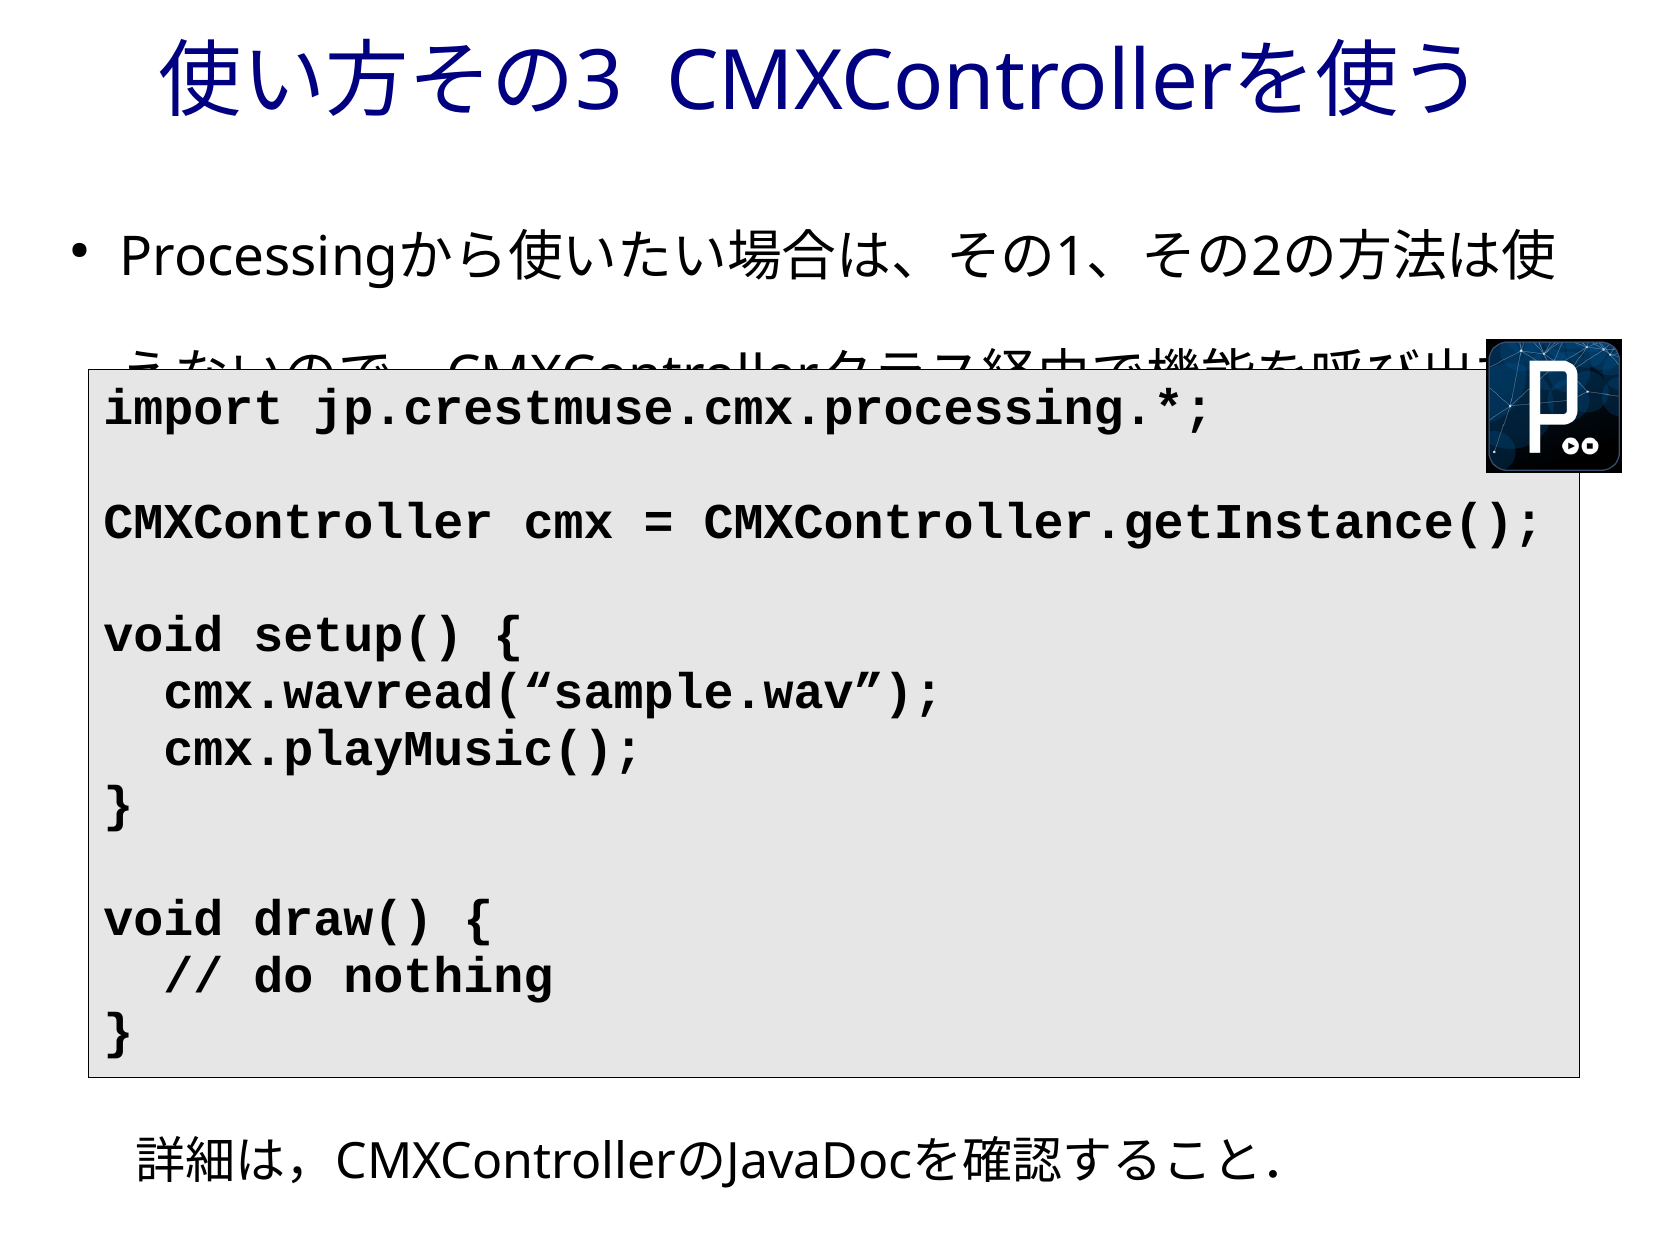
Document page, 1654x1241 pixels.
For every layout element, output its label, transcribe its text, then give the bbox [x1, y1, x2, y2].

list Processingから使いたい場合は、その1、その2の方法は使えないので、CMXControllerクラス経由で機能を呼び出す [53, 172, 1565, 429]
text_box 詳細は，CMXControllerのJavaDocを確認すること． [121, 1113, 1252, 1182]
picture [1486, 339, 1622, 473]
title 使い方その3 CMXControllerを使う [35, 28, 1607, 119]
text_box import jp.crestmuse.cmx.processing.*; CMXController cmx = CMXController.getInstance(); void setup() { cmx.wavread(“sample.wav”); cmx.playMusic(); } void draw() { // do nothing } [88, 369, 1580, 1078]
